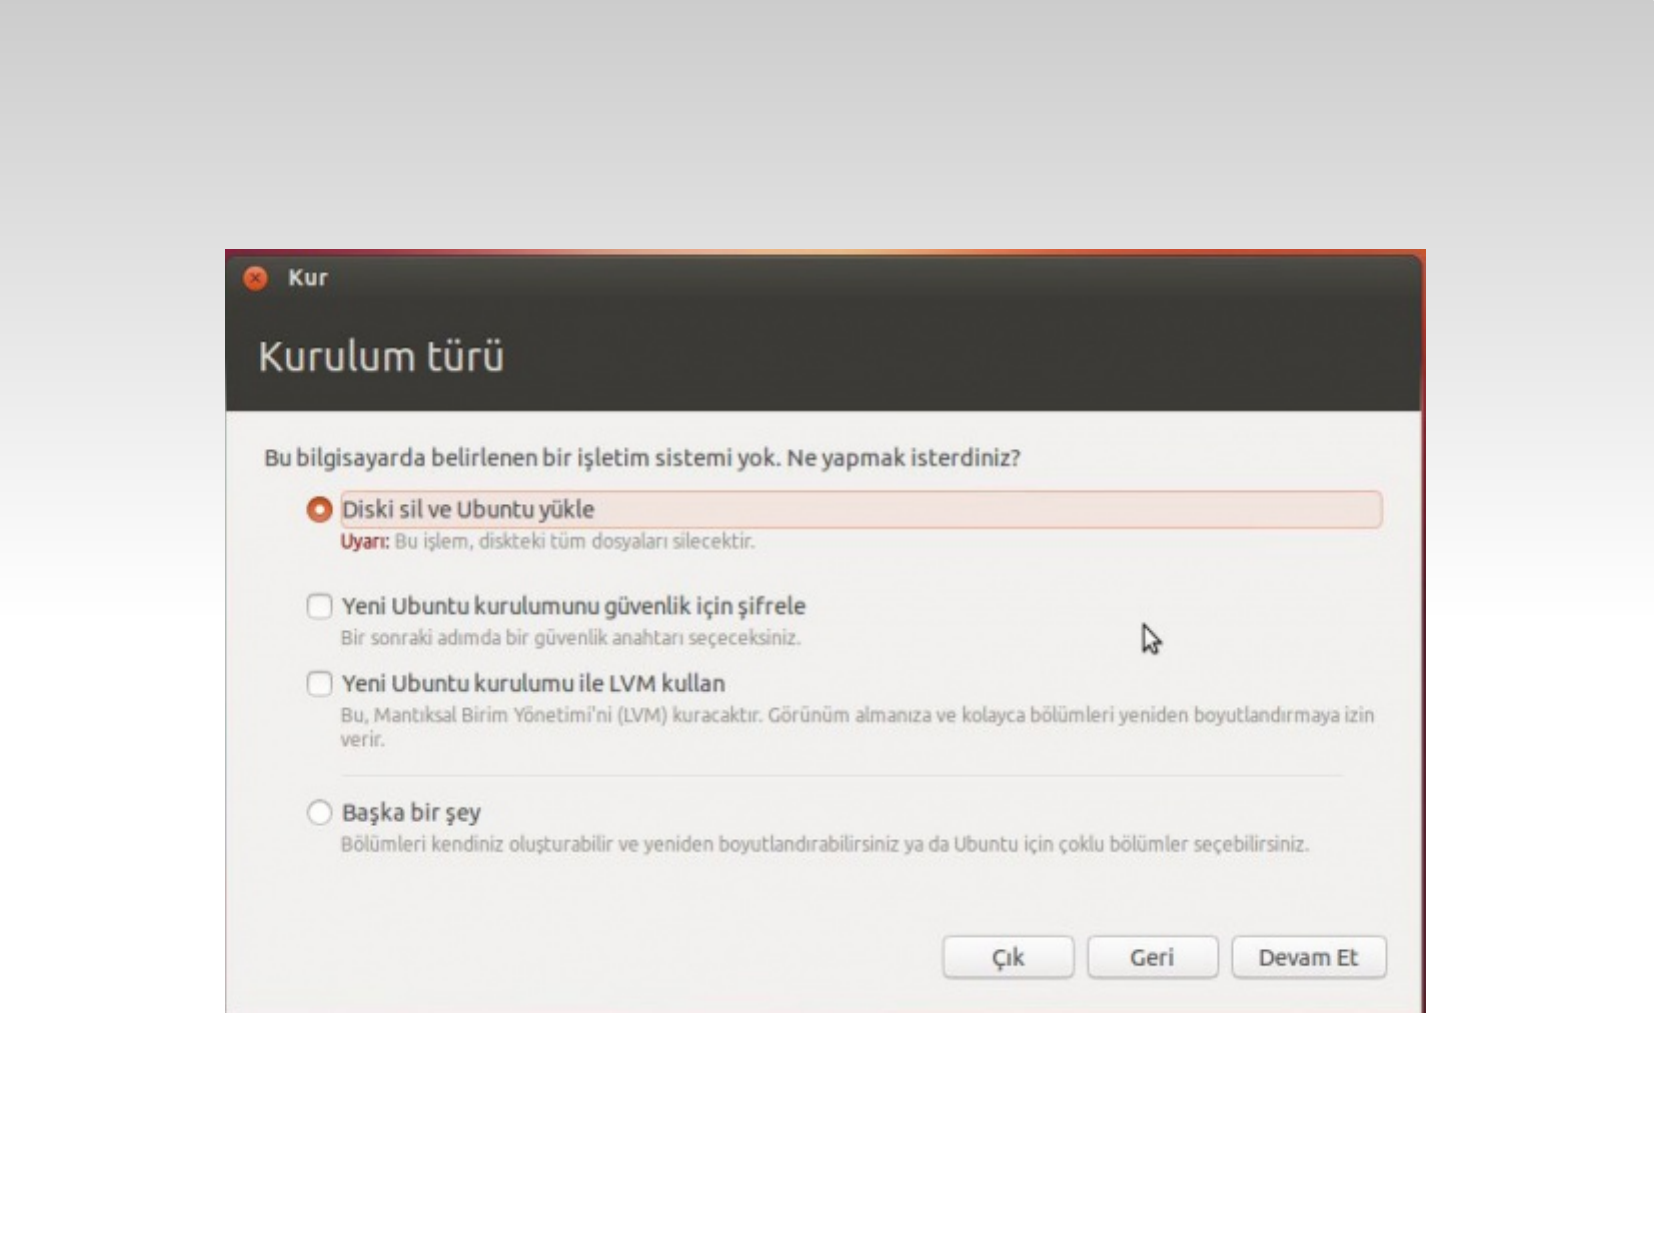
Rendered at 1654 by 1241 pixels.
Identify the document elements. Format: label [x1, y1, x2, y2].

picture [225, 249, 1426, 1013]
